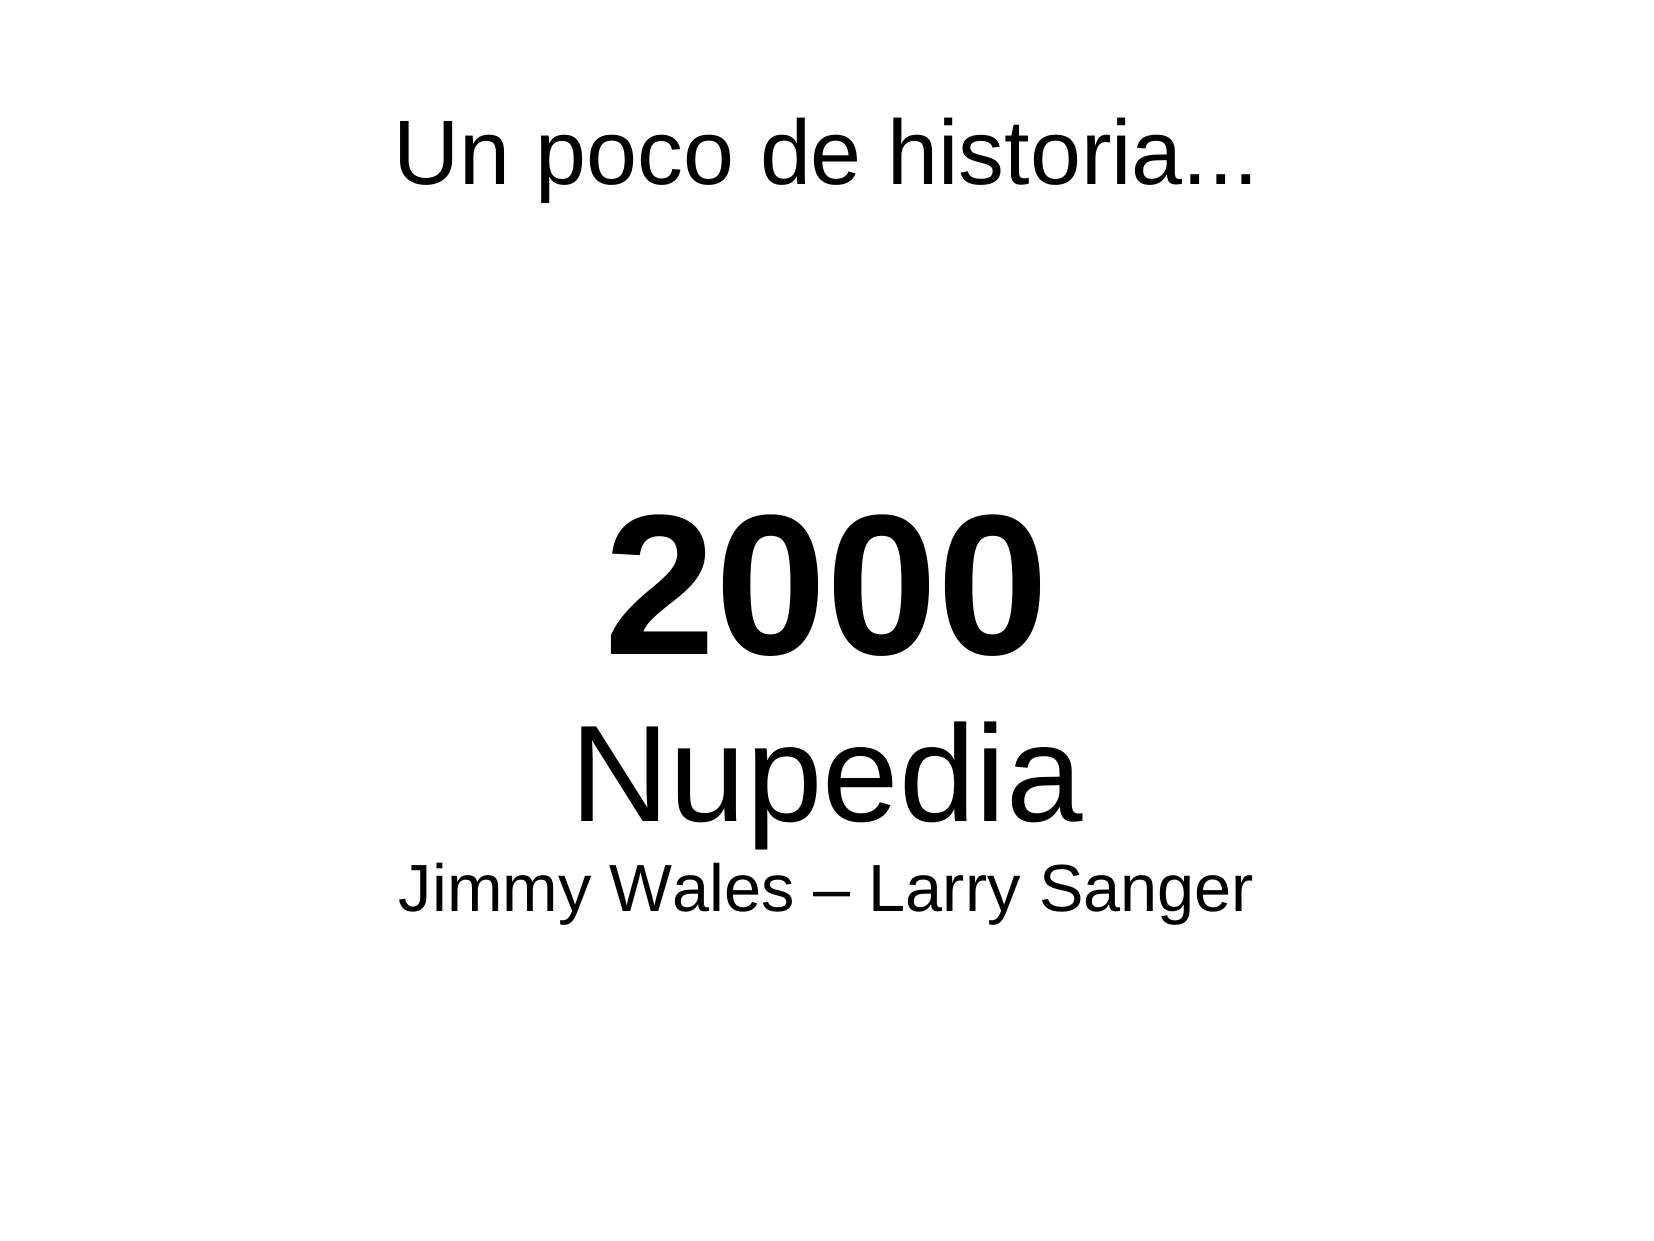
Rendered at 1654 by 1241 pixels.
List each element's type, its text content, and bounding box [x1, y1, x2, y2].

title Un poco de historia... [82, 49, 1571, 257]
subtitle 2000 Nupedia Jimmy Wales – Larry Sanger [82, 290, 1571, 1109]
